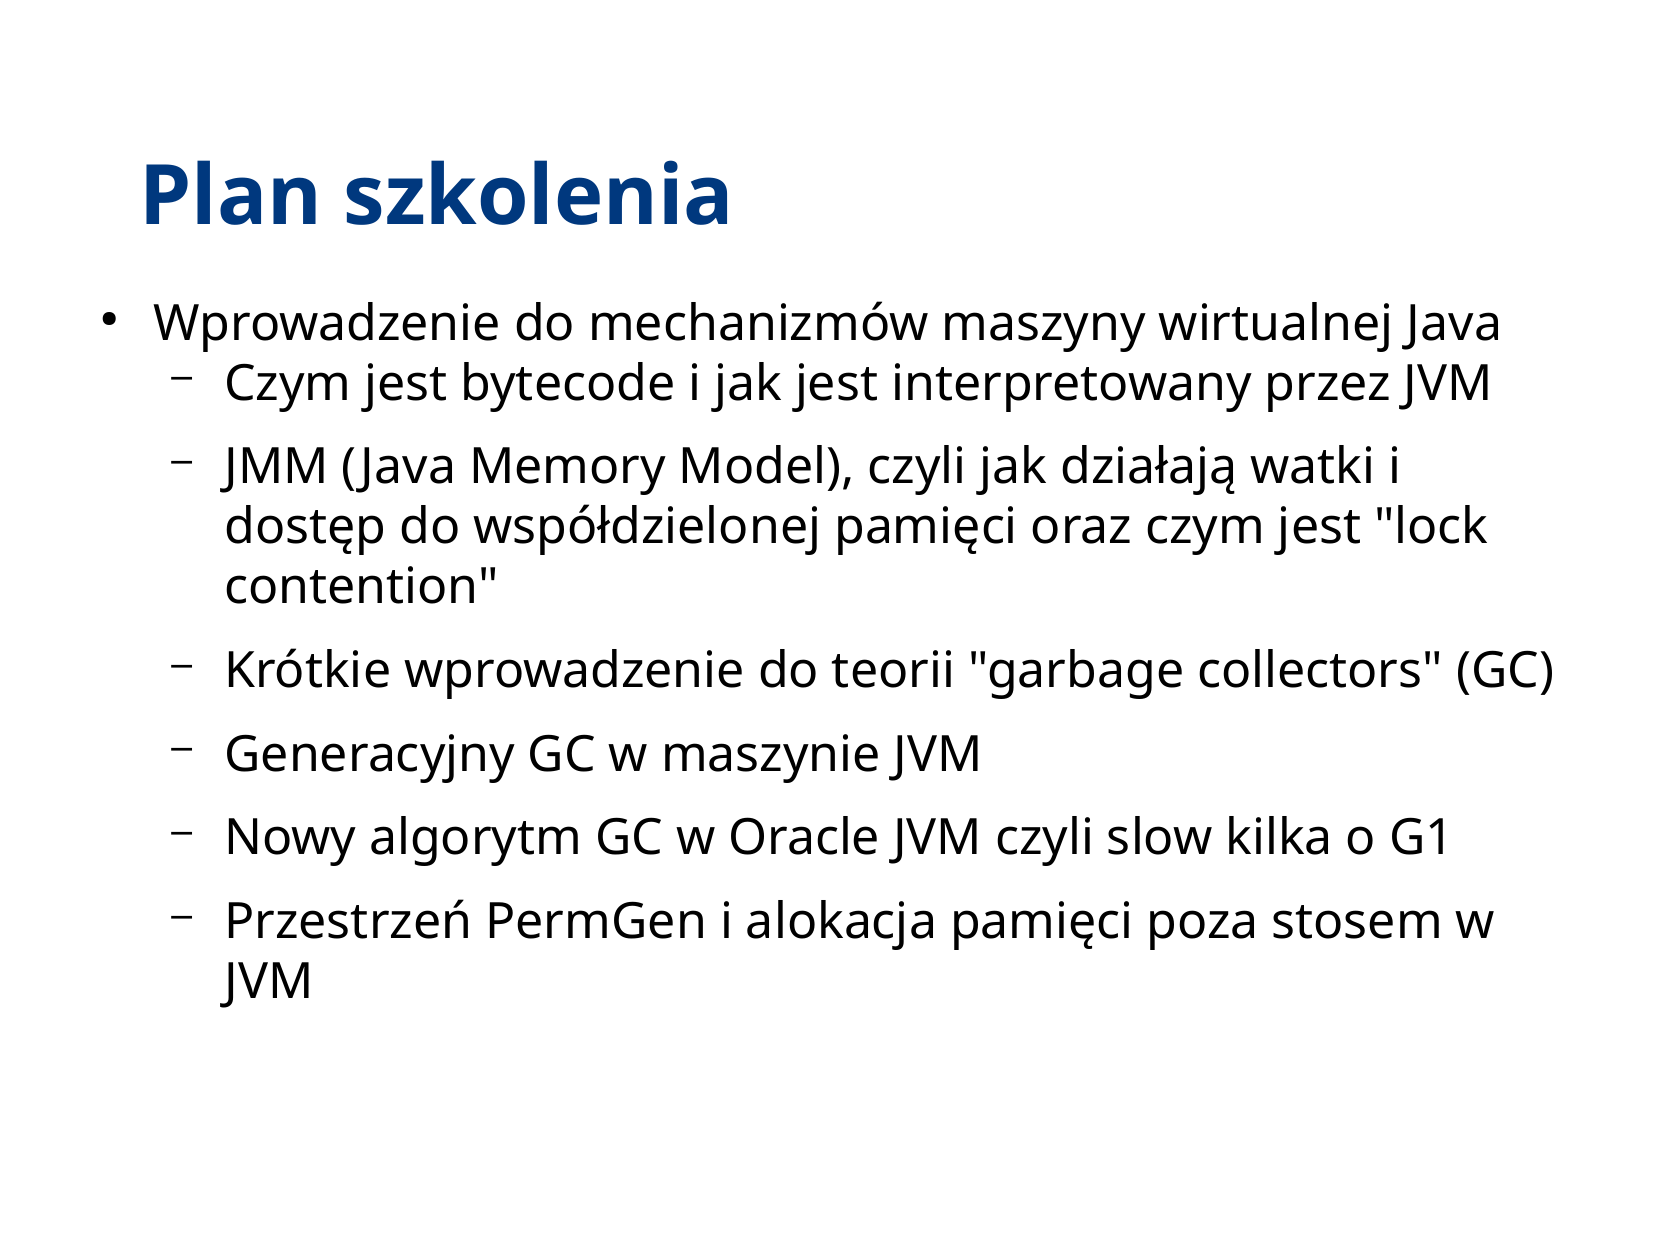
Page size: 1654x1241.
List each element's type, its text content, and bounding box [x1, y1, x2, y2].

title Plan szkolenia [82, 49, 1571, 257]
list Wprowadzenie do mechanizmów maszyny wirtualnej Java Czym jest bytecode i jak jest interpretowany przez JVM JMM (Java Memory Model), czyli jak działają watki i dostęp do współdzielonej pamięci oraz czym jest "lock contention" Krótkie wprowadzenie do teorii "garbage collectors" (GC) Generacyjny GC w maszynie JVM Nowy algorytm GC w Oracle JVM czyli slow kilka o G1 Przestrzeń PermGen i alokacja pamięci poza stosem w JVM [82, 290, 1571, 1010]
